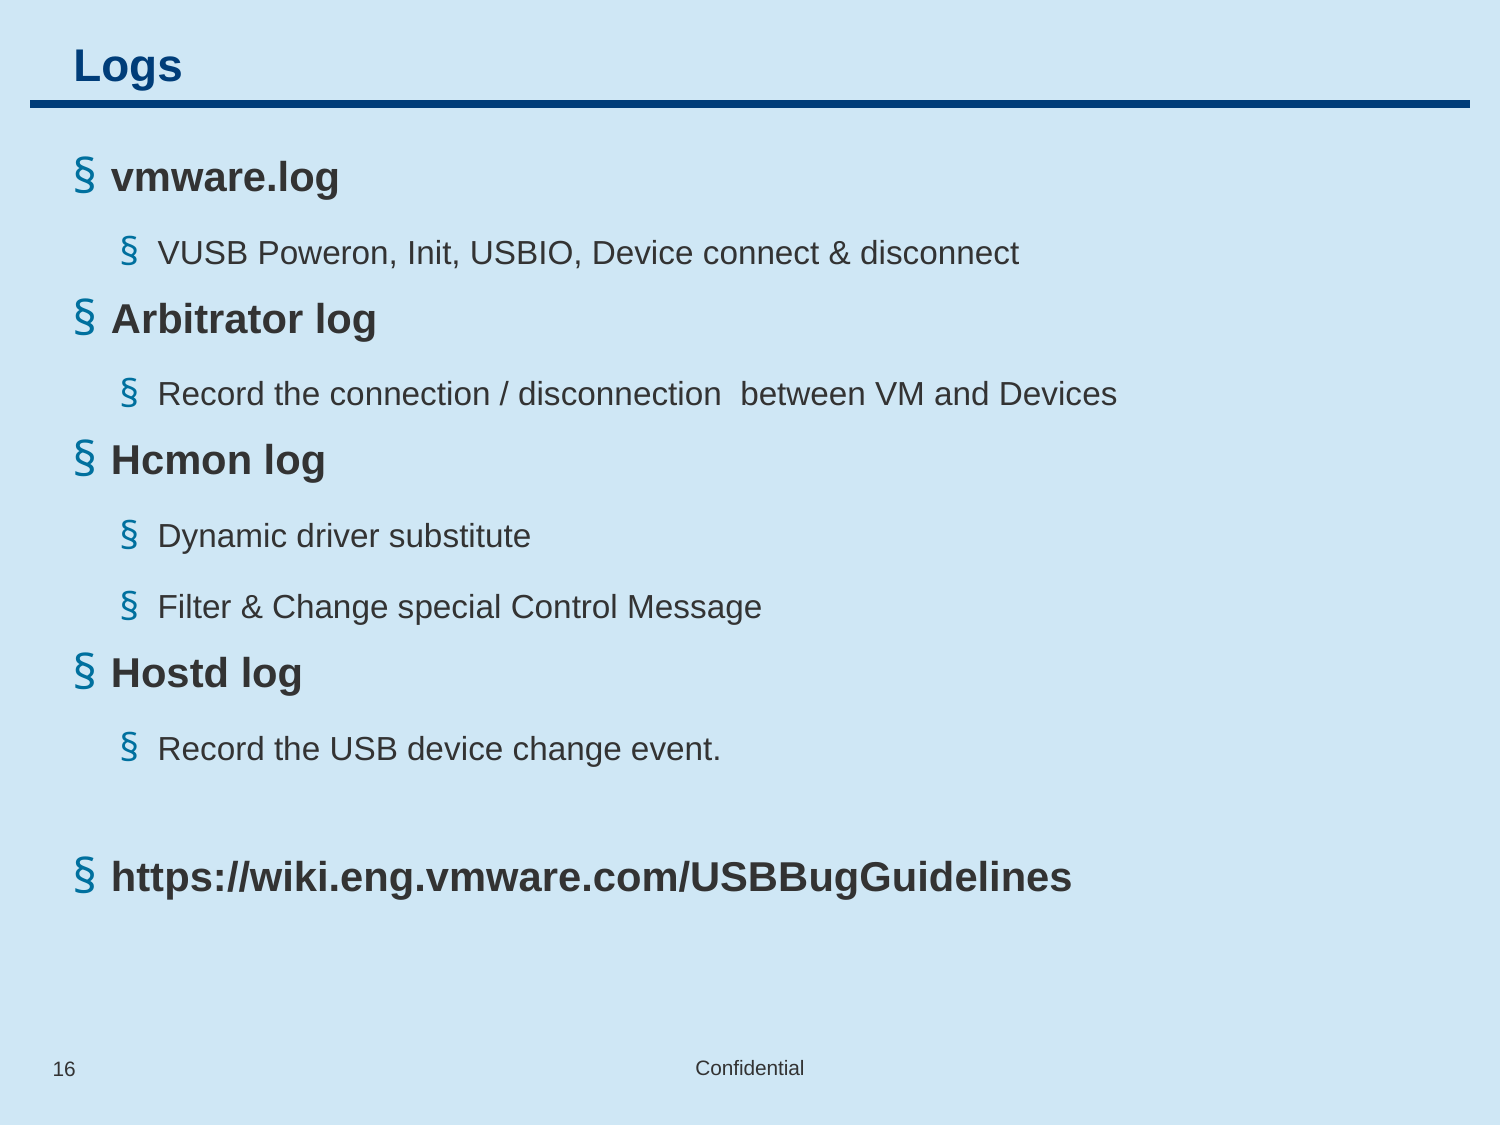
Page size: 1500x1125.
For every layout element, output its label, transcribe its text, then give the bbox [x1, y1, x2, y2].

title Logs [58, 28, 1452, 83]
text_box vmware.log VUSB Poweron, Init, USBIO, Device connect & disconnect Arbitrator log Record the connection / disconnection between VM and Devices Hcmon log Dynamic driver substitute Filter & Change special Control Message Hostd log Record the USB device change event. https://wiki.eng.vmware.com/USBBugGuidelines [57, 142, 1433, 1013]
